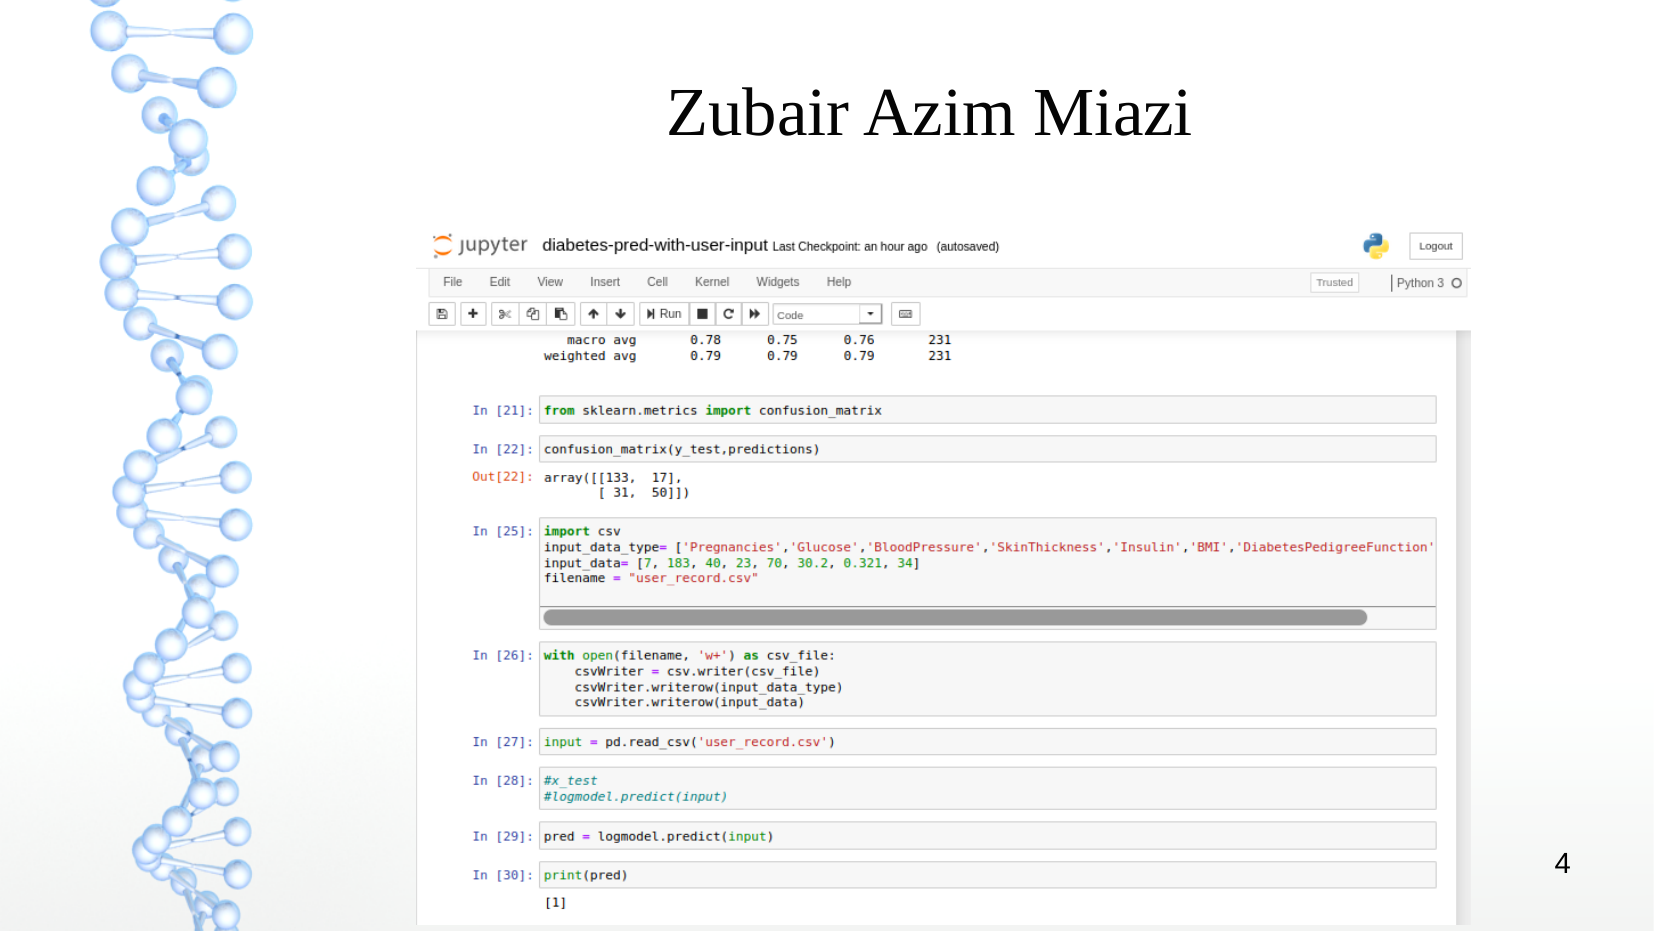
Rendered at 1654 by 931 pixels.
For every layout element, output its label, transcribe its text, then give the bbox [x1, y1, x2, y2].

picture [0, 0, 1654, 931]
title Zubair Azim Miazi [265, 35, 1595, 189]
